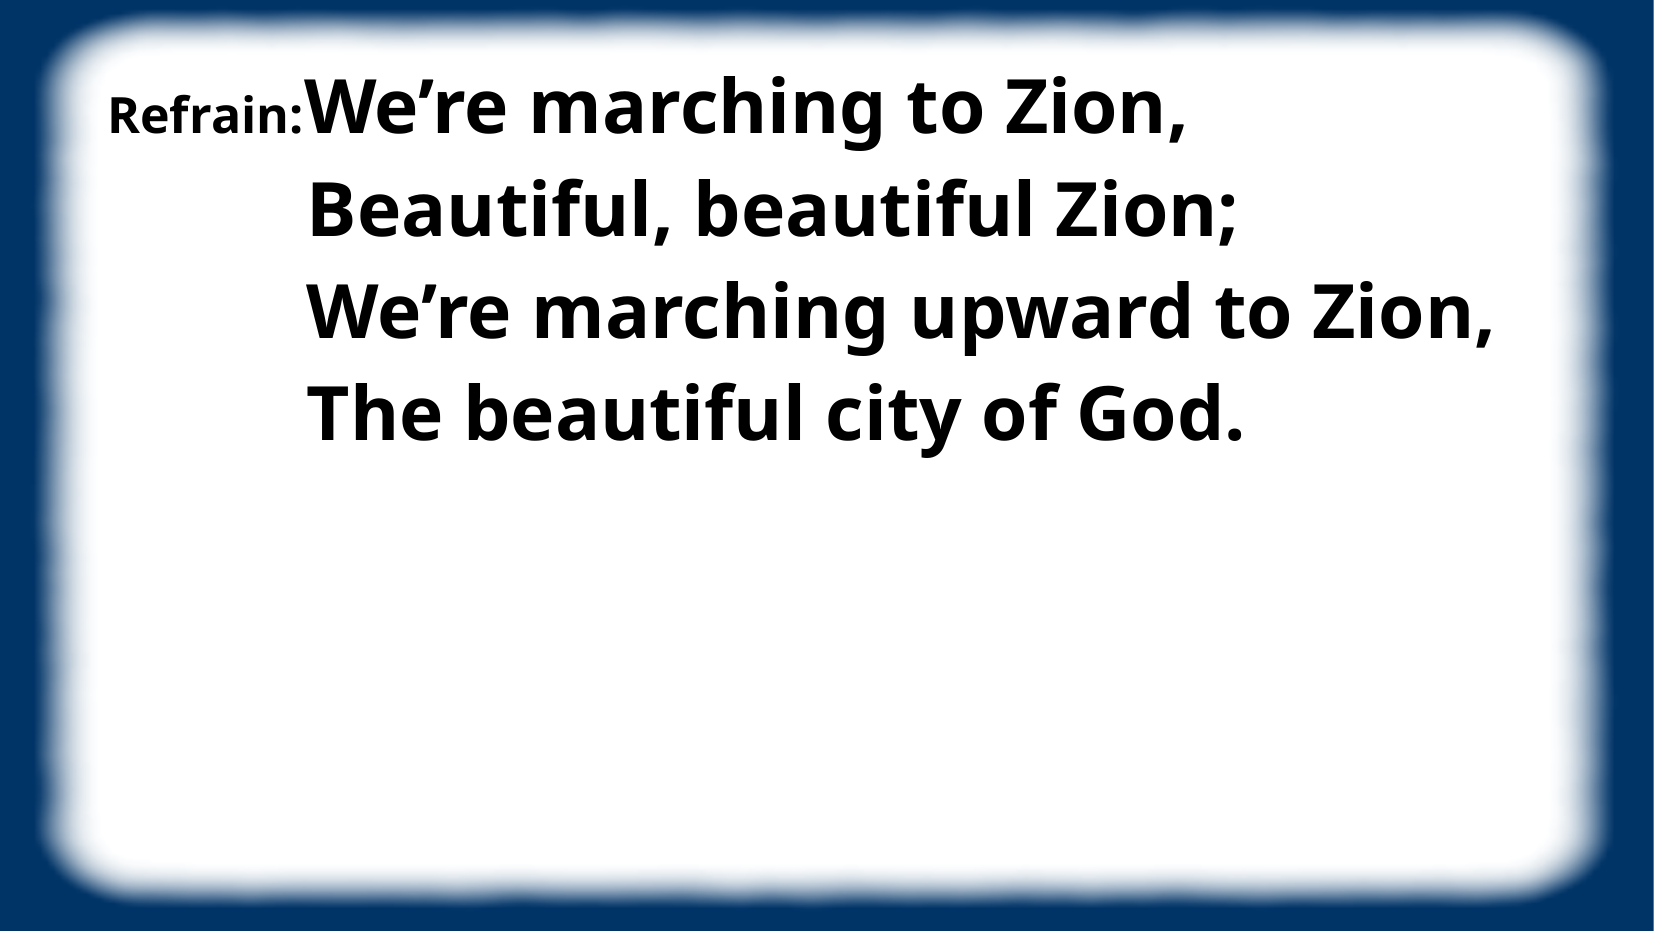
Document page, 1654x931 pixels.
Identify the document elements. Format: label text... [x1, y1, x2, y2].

picture [0, 0, 1654, 931]
title Refrain: We’re marching to Zion, Beautiful, beautiful Zion; We’re marching upward to Zion, The beautiful city of God. [107, 53, 1531, 466]
